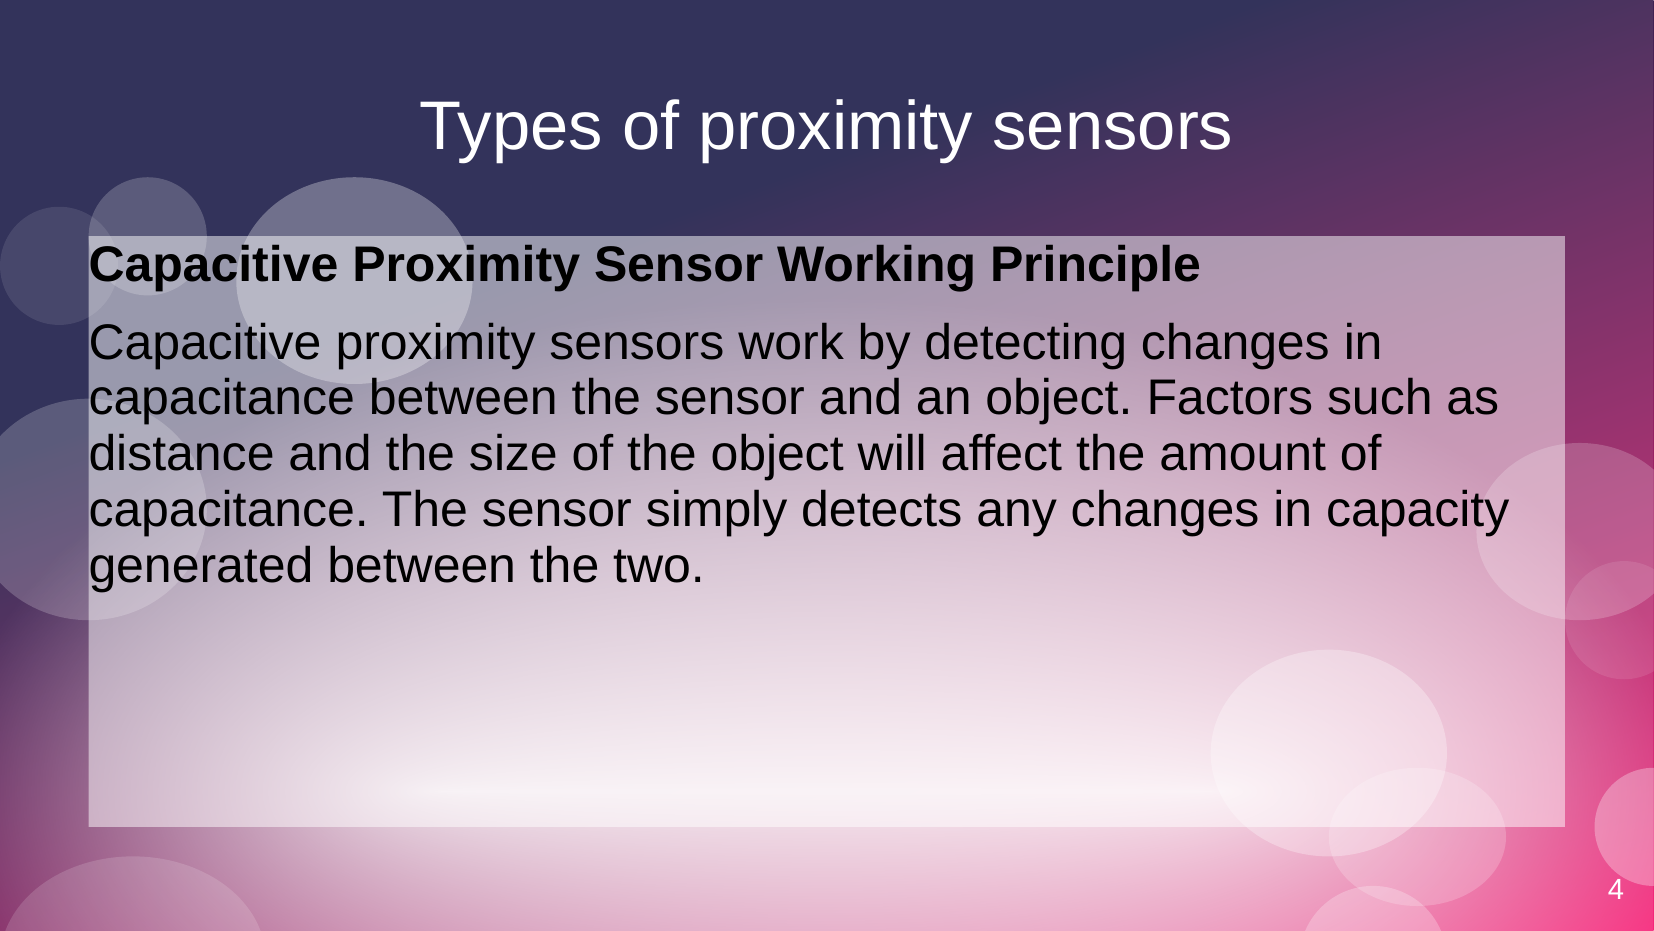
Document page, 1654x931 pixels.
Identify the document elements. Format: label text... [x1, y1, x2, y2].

list Capacitive Proximity Sensor Working Principle Capacitive proximity sensors work by detecting changes in capacitance between the sensor and an object. Factors such as distance and the size of the object will affect the amount of capacitance. The sensor simply detects any changes in capacity generated between the two. [88, 236, 1565, 827]
title Types of proximity sensors [88, 44, 1565, 207]
